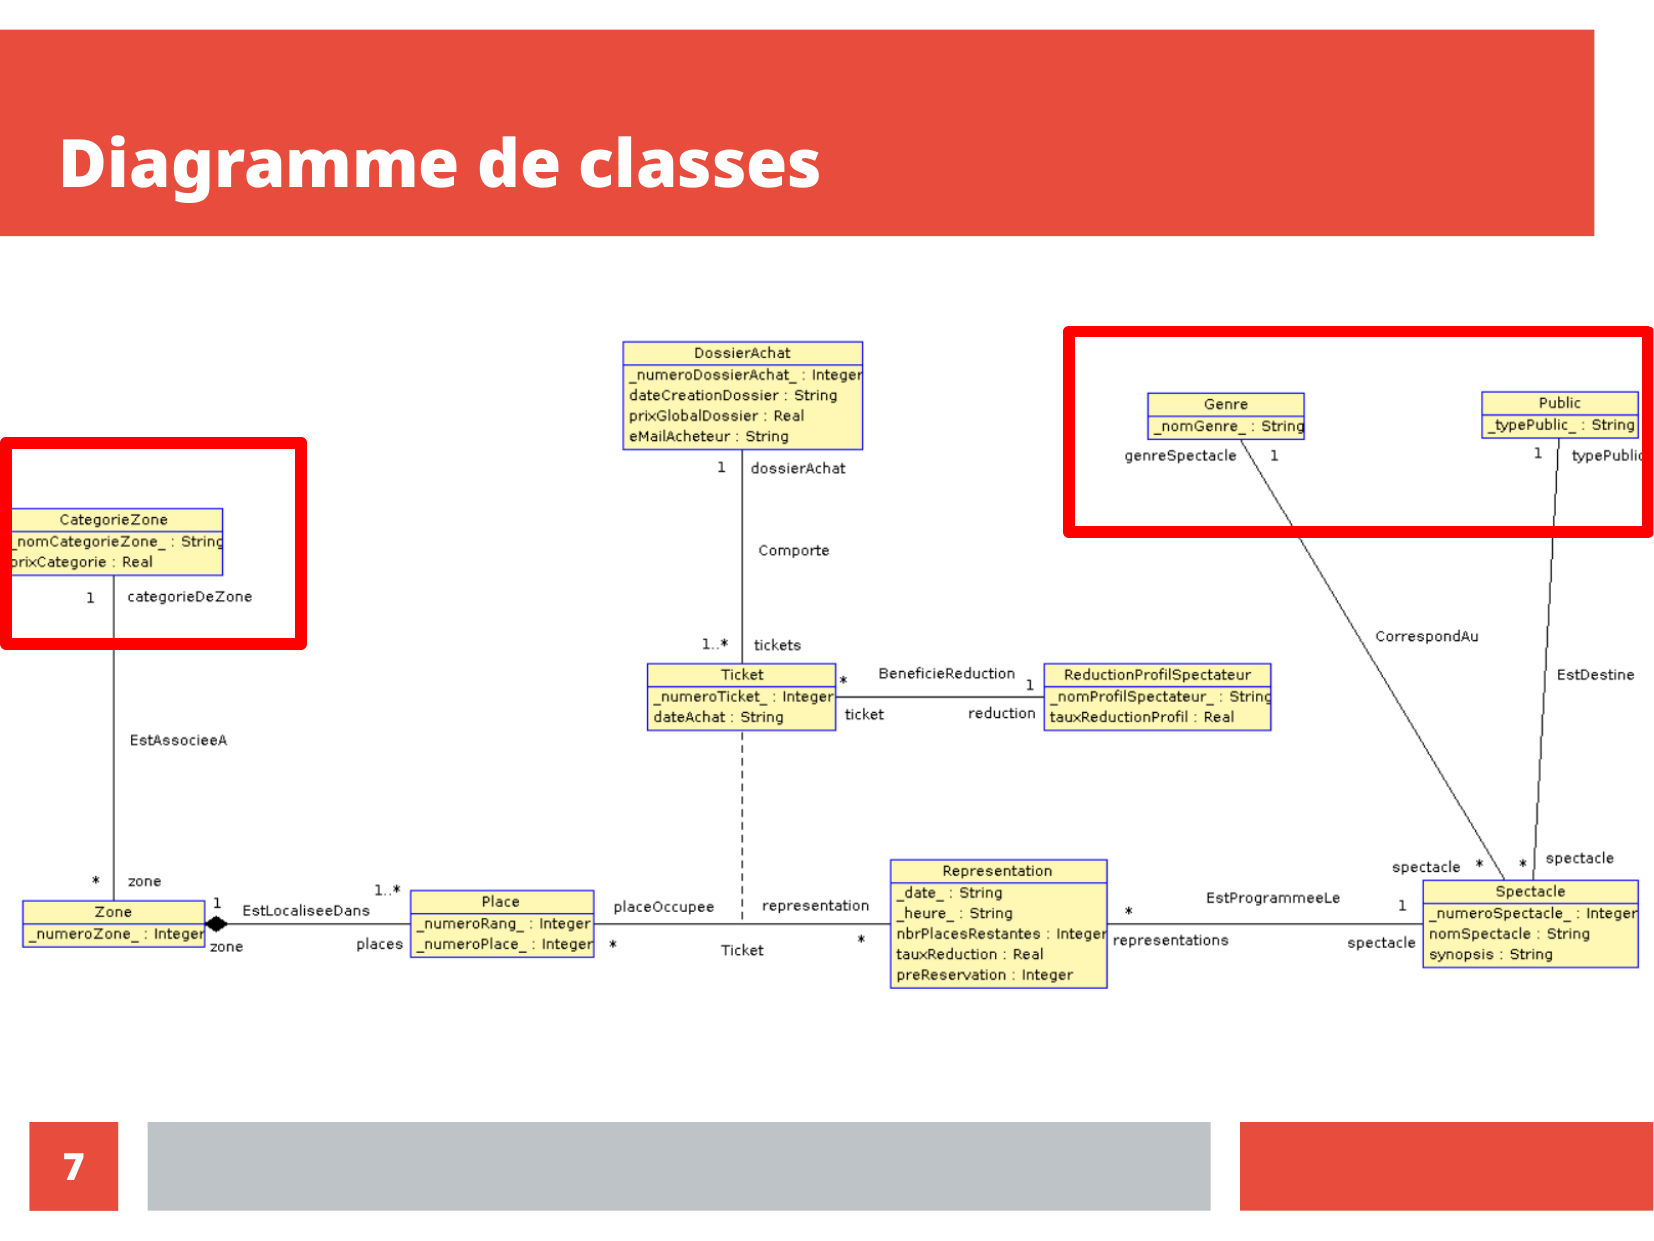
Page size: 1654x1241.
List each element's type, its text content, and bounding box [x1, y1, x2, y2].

picture [1075, 337, 1642, 526]
picture [12, 449, 295, 638]
title Diagramme de classes [59, 59, 1595, 207]
picture [0, 318, 1643, 992]
